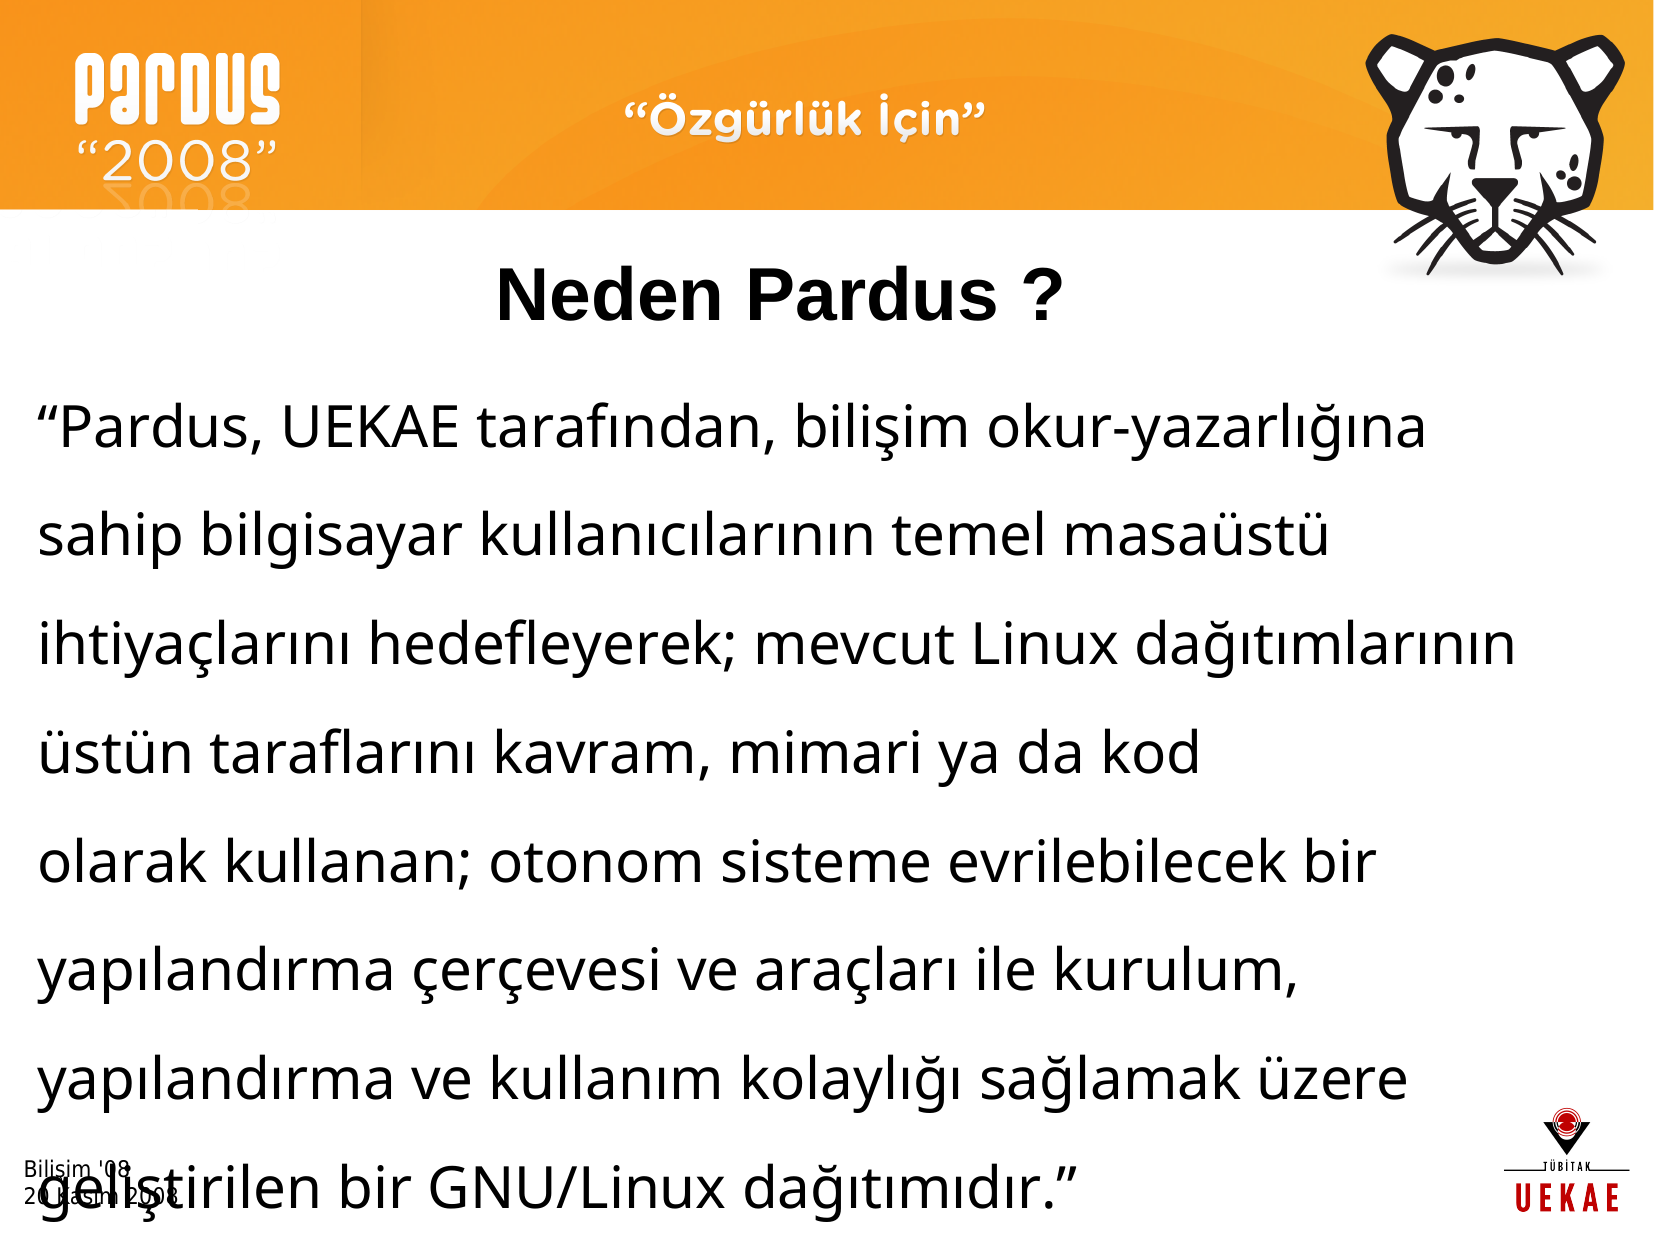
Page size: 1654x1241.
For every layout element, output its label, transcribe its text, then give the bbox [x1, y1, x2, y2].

picture [0, 0, 1654, 293]
picture [1500, 1134, 1634, 1215]
title Neden Pardus ? [75, 245, 1488, 343]
list “Pardus, UEKAE tarafından, bilişim okur-yazarlığına sahip bilgisayar kullanıcılarının temel masaüstü ihtiyaçlarını hedeﬂeyerek; mevcut Linux dağıtımlarının üstün taraﬂarını kavram, mimari ya da kod olarak kullanan; otonom sisteme evrilebilecek bir yapılandırma çerçevesi ve araçları ile kurulum, yapılandırma ve kullanım kolaylığı sağlamak üzere geliştirilen bir GNU/Linux dağıtımıdır.” [19, 384, 1652, 1134]
